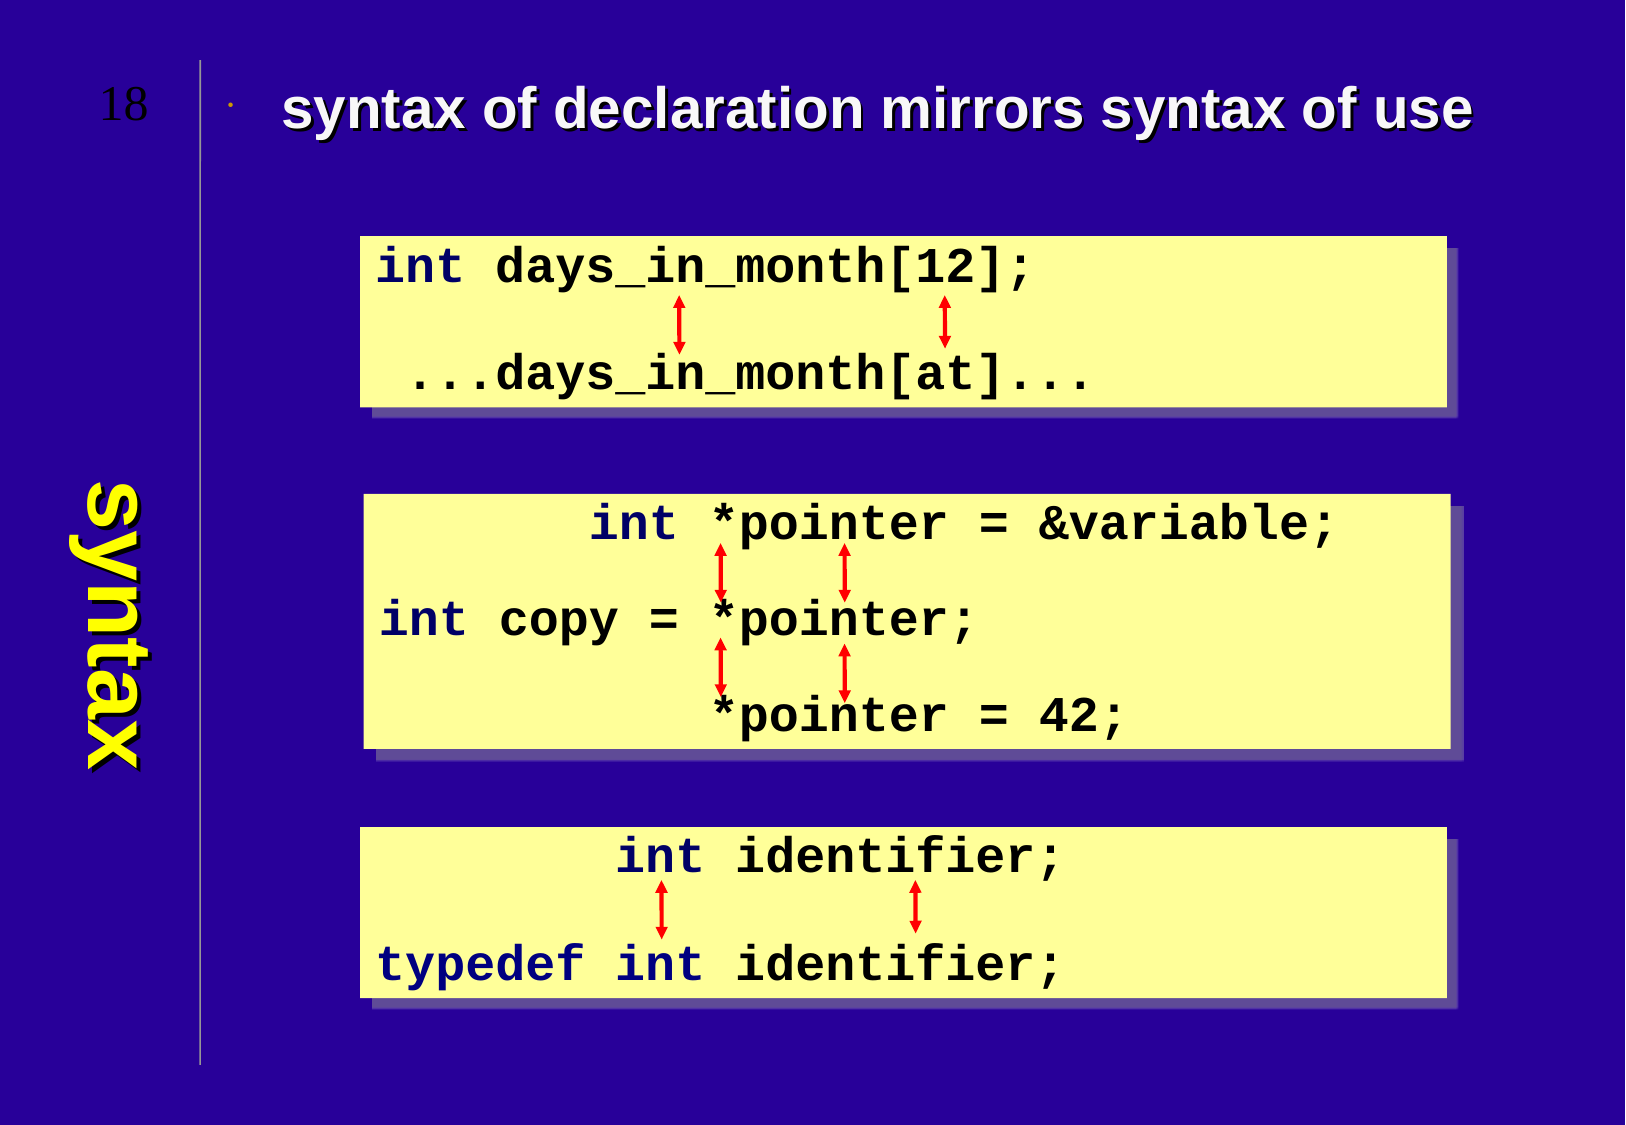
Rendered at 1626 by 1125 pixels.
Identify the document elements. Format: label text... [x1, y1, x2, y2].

title syntax [50, 187, 188, 1063]
text_box int *pointer = &variable; int copy = *pointer; *pointer = 42; [363, 493, 1451, 749]
text_box int days_in_month[12]; ...days_in_month[at]... [360, 236, 1447, 408]
text_box int identifier; typedef int identifier; [360, 827, 1447, 999]
list syntax of declaration mirrors syntax of use [212, 62, 1550, 1063]
